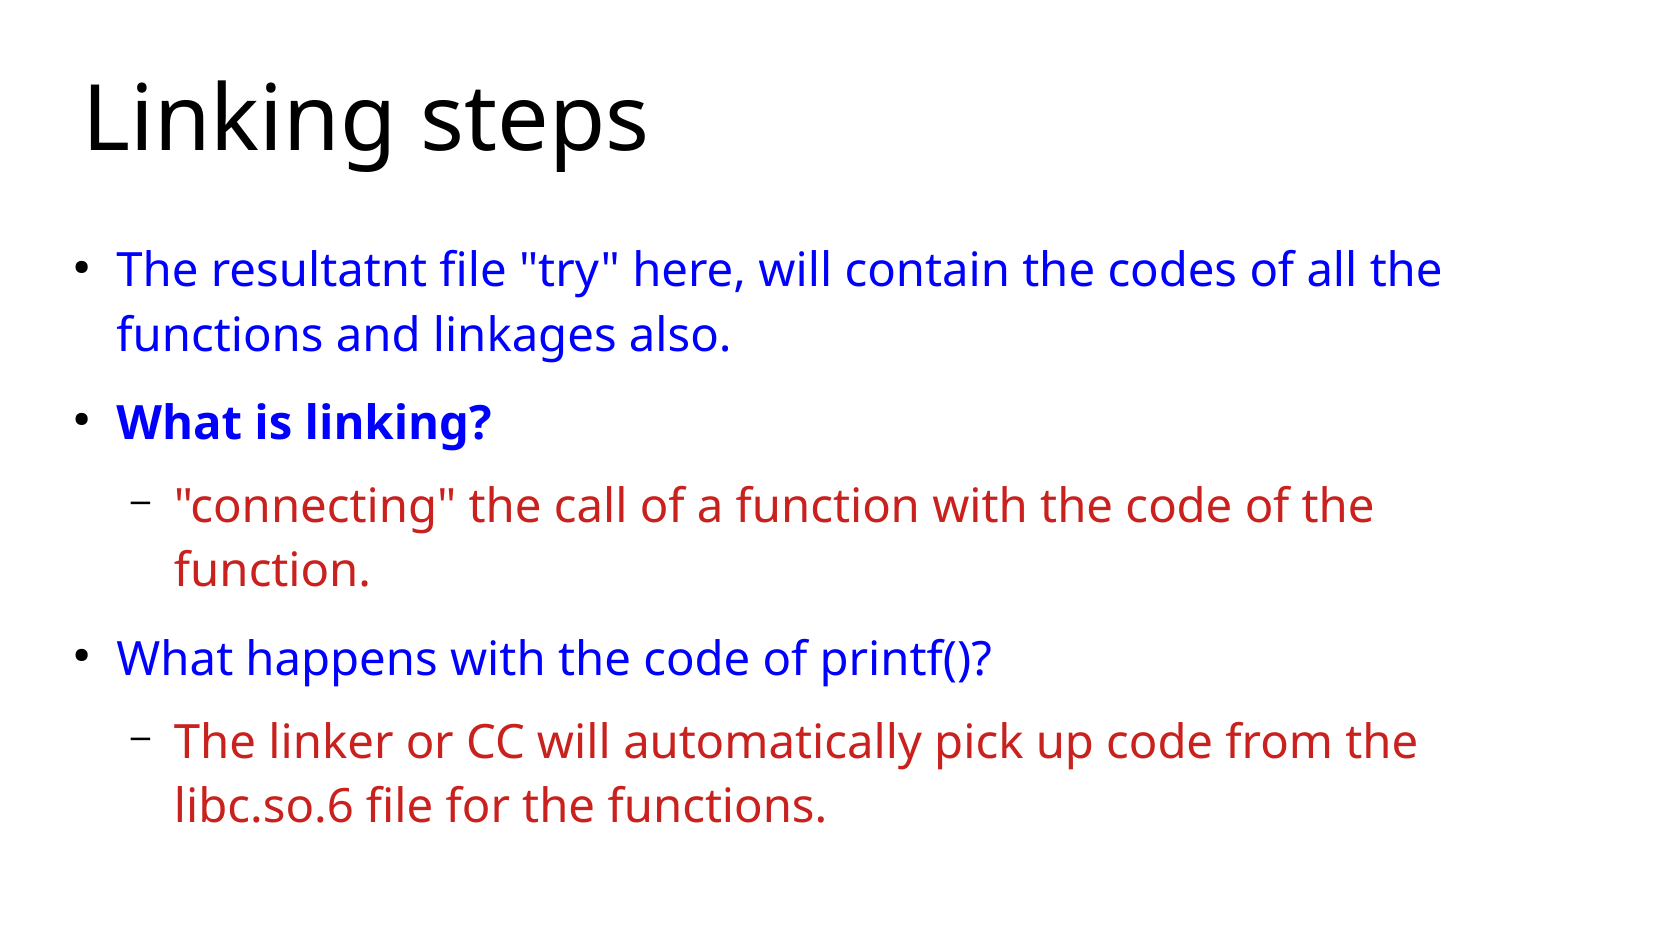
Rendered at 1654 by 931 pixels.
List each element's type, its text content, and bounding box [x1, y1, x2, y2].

list The resultatnt file "try" here, will contain the codes of all the functions and linkages also. What is linking? "connecting" the call of a function with the code of the function. What happens with the code of printf()? The linker or CC will automatically pick up code from the libc.so.6 file for the functions. [59, 236, 1565, 839]
title Linking steps [82, 37, 1571, 193]
